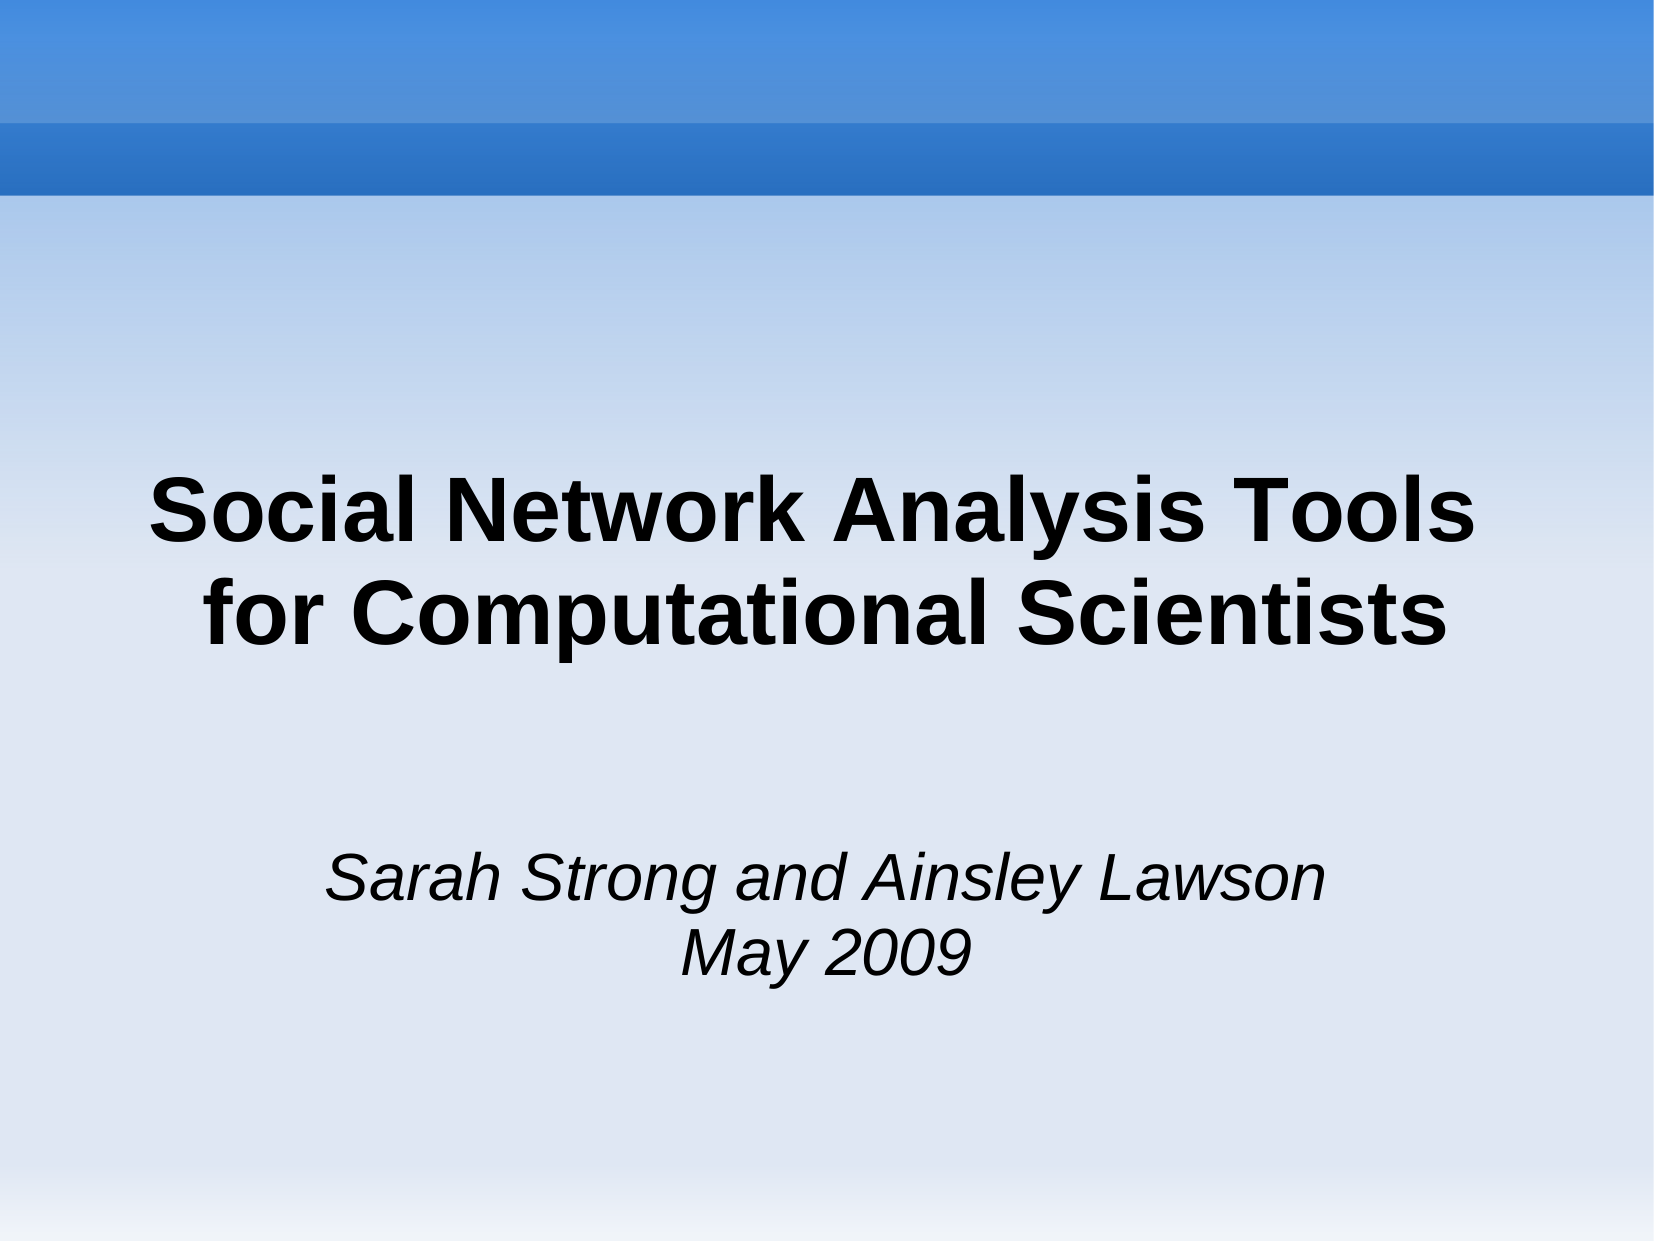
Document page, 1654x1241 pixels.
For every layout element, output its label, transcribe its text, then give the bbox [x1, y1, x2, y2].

subtitle Social Network Analysis Tools for Computational Scientists [82, 331, 1571, 792]
picture [0, 0, 1654, 1241]
text_box Sarah Strong and Ainsley Lawson May 2009 [82, 820, 1571, 1009]
